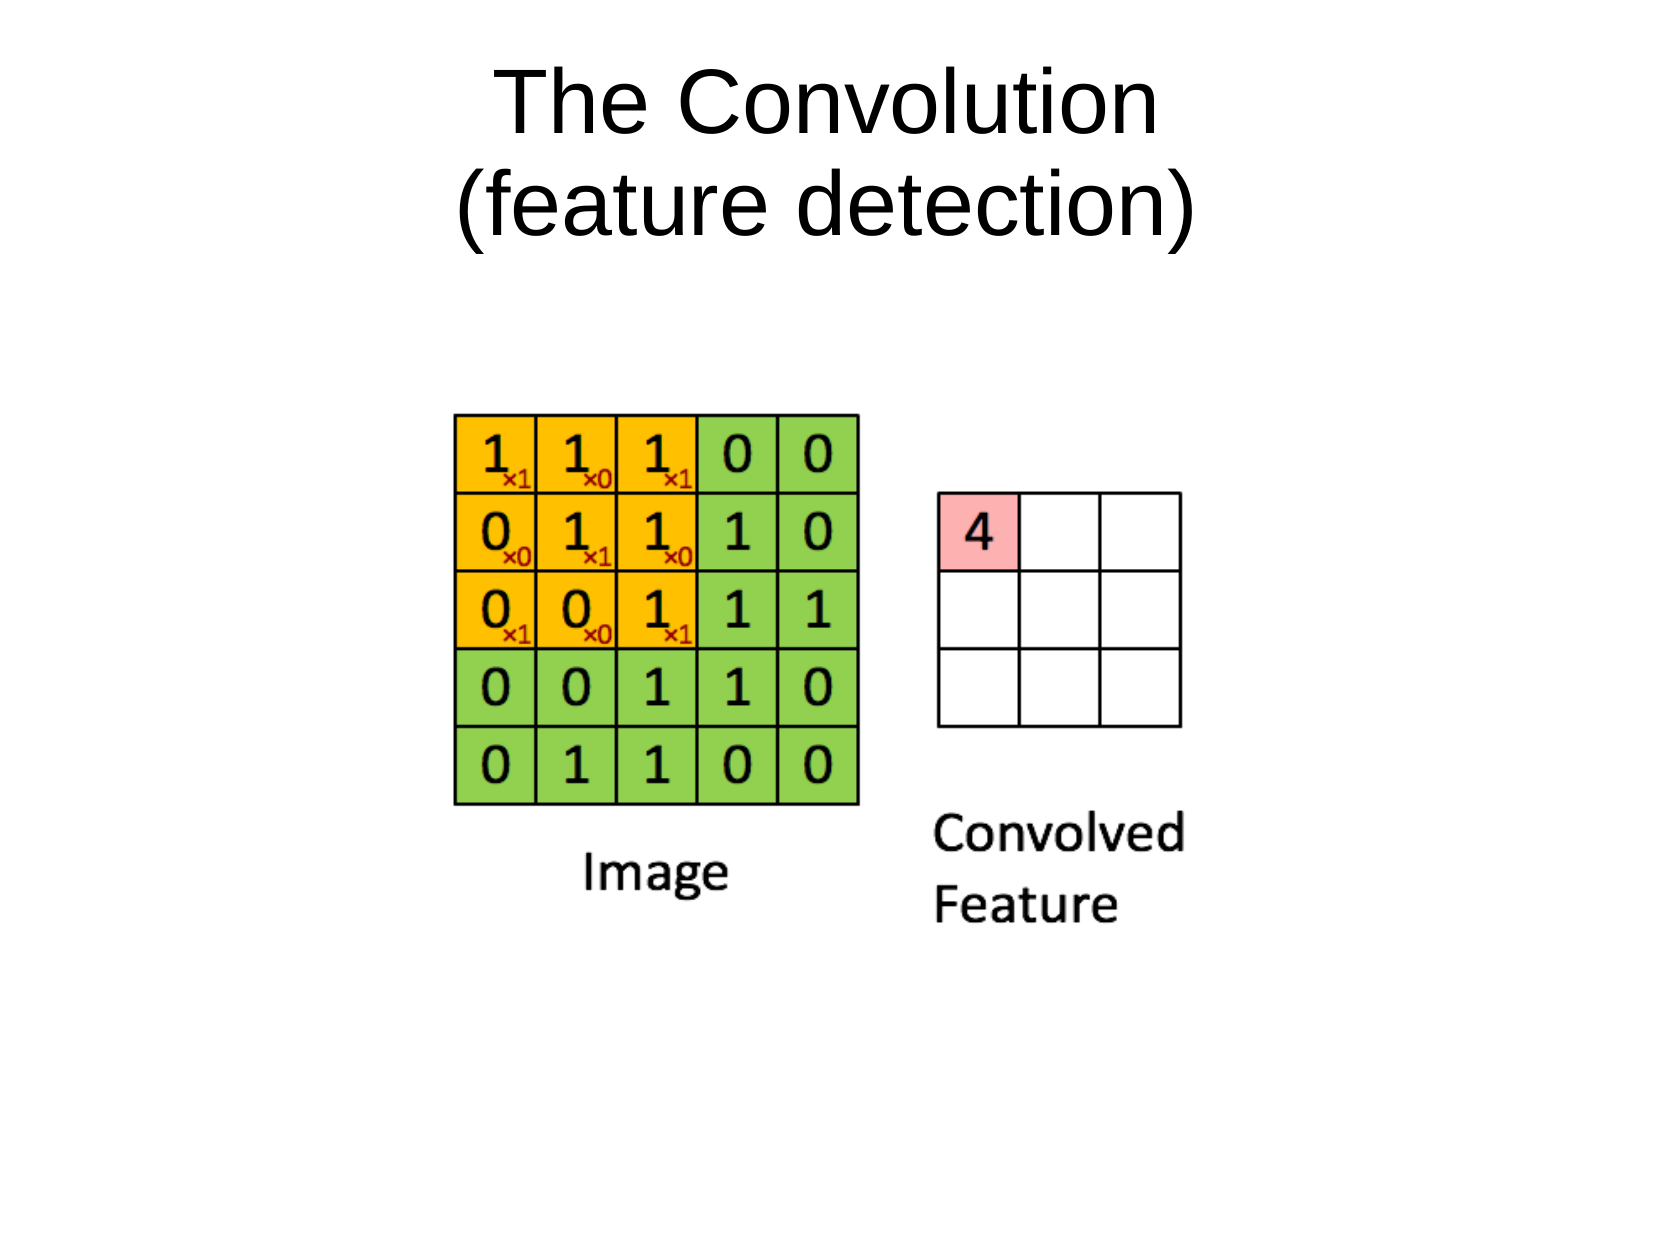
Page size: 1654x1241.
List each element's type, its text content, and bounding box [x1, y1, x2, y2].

title The Convolution (feature detection) [82, 49, 1571, 257]
picture [375, 338, 1258, 961]
